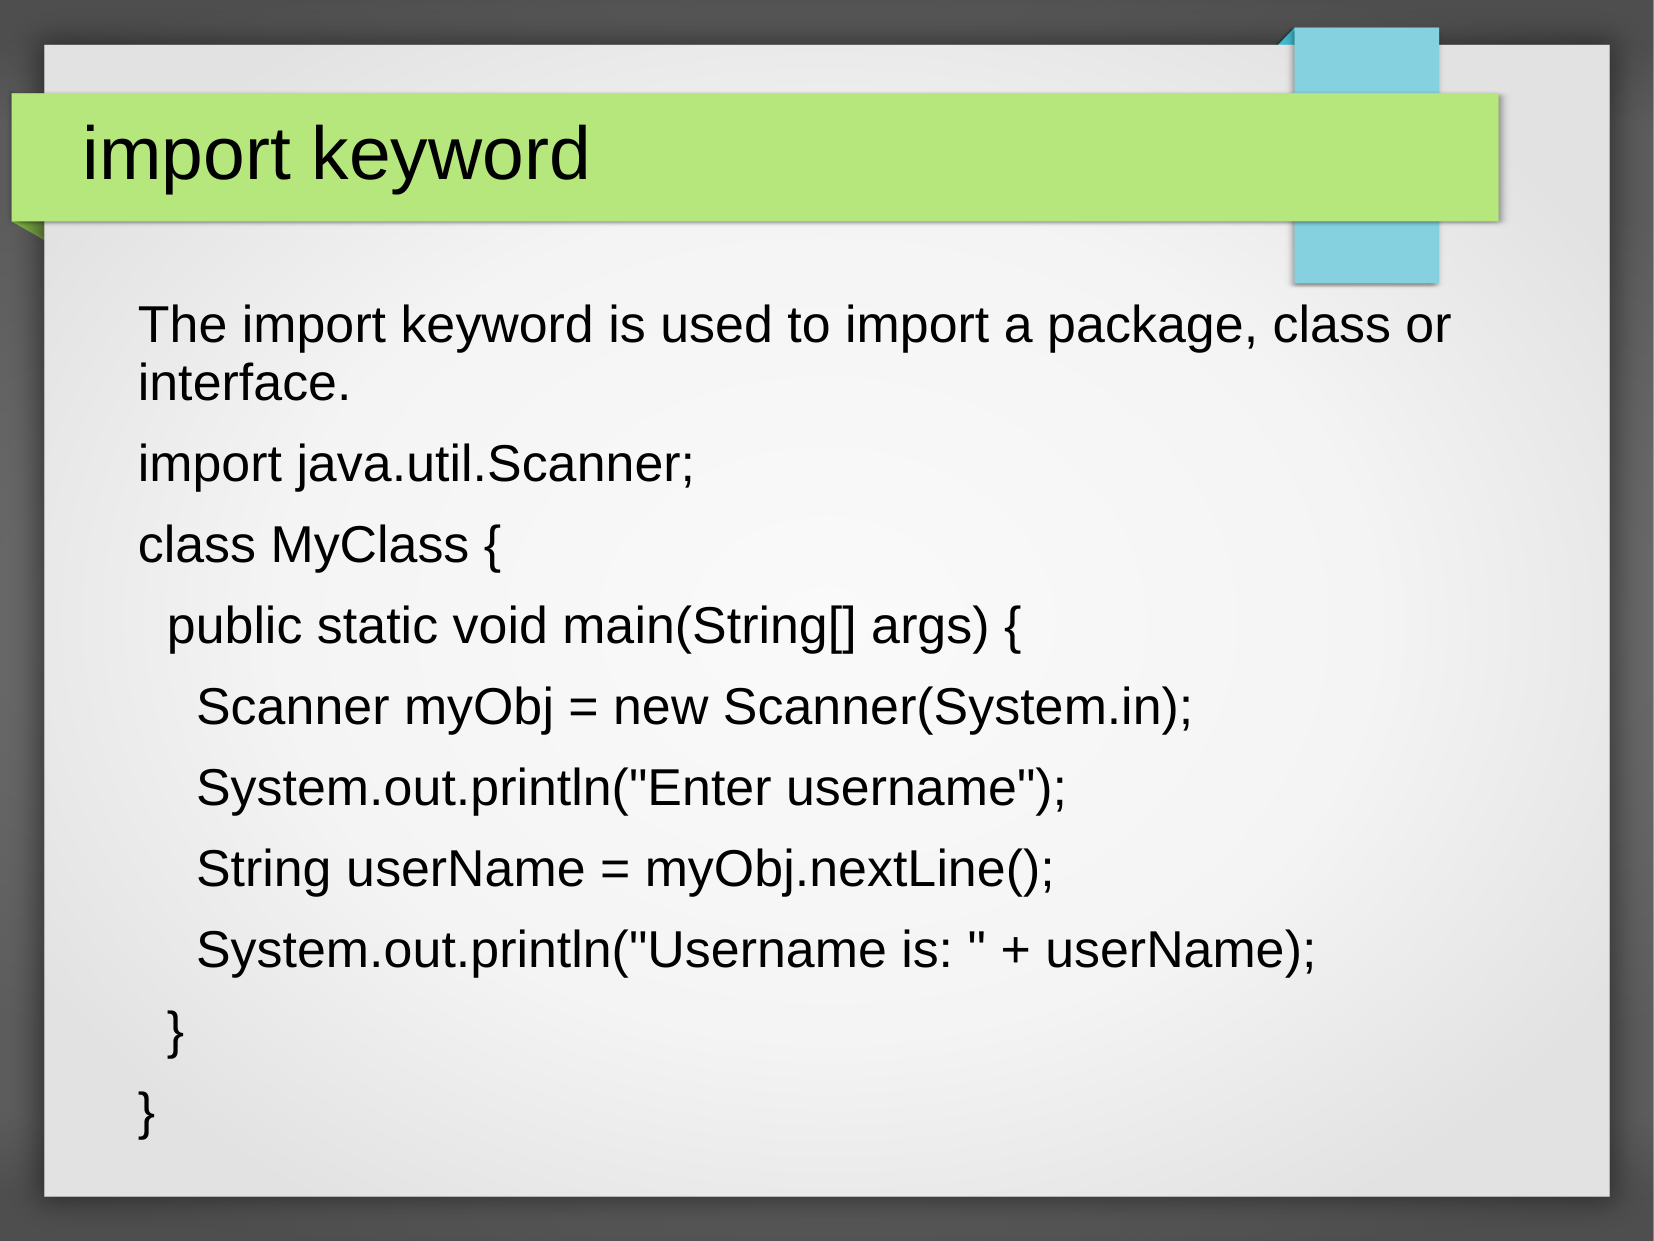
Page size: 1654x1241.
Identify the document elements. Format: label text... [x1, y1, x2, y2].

list The import keyword is used to import a package, class or interface. import java.util.Scanner; class MyClass { public static void main(String[] args) { Scanner myObj = new Scanner(System.in); System.out.println("Enter username"); String userName = myObj.nextLine(); System.out.println("Username is: " + userName); } } [82, 295, 1571, 1146]
picture [0, 0, 1654, 1241]
title import keyword [82, 94, 1264, 213]
